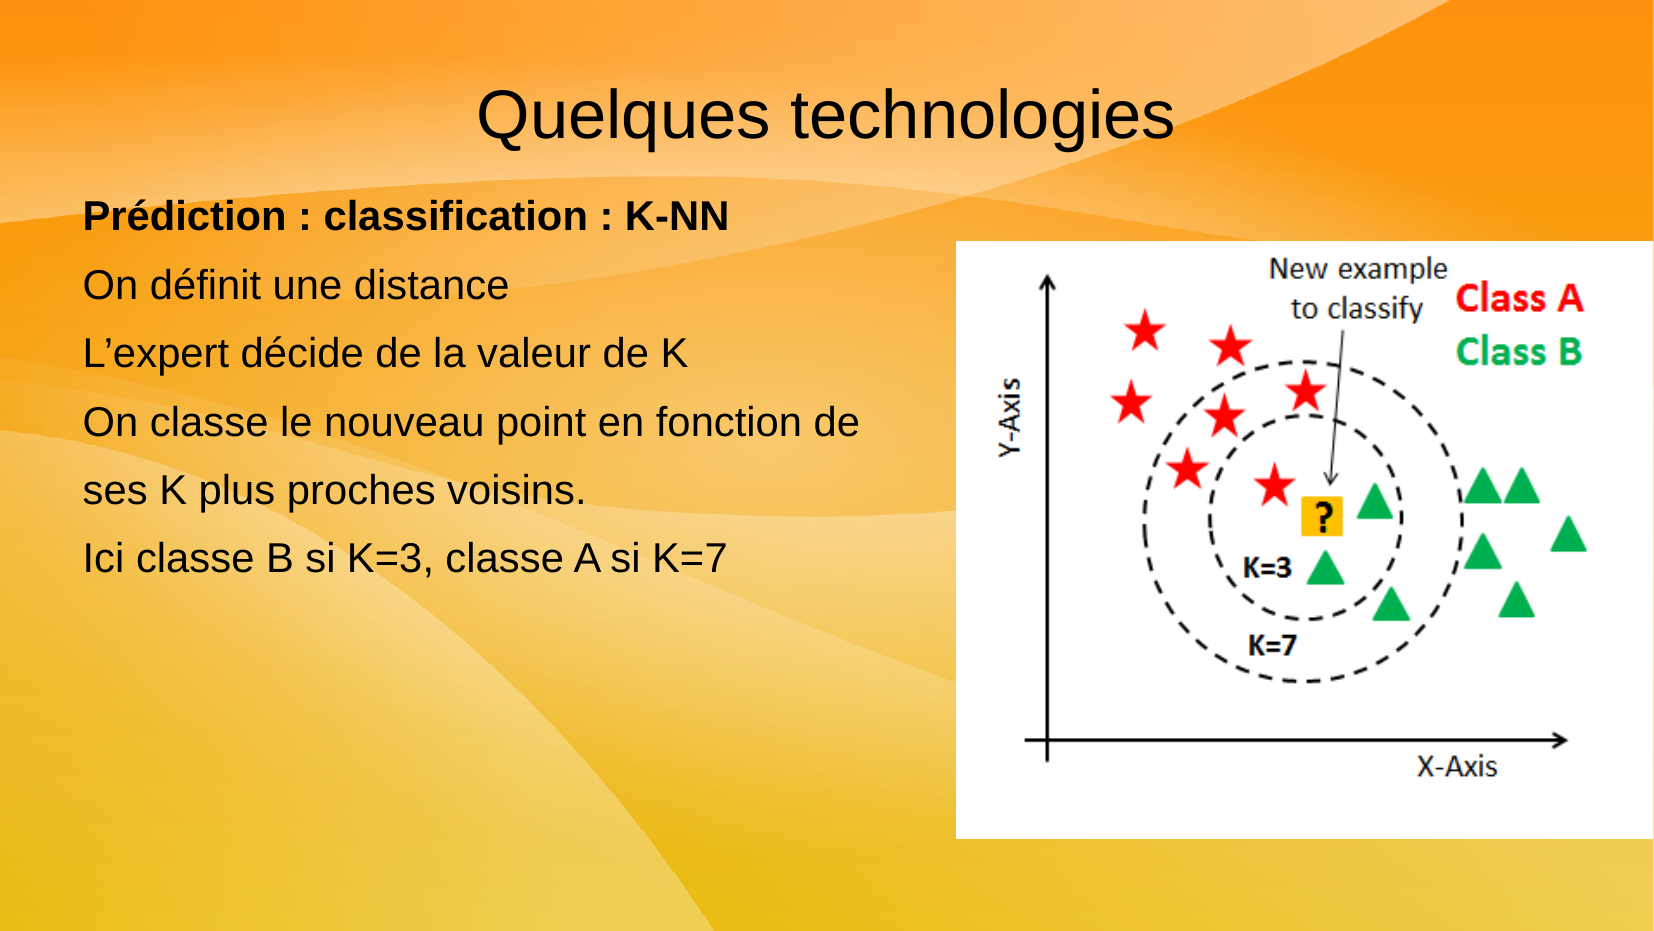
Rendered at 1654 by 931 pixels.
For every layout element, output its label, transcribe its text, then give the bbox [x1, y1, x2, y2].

picture [0, 0, 1654, 931]
title Quelques technologies [82, 37, 1571, 192]
list Prédiction : classification : K-NN On définit une distance L’expert décide de la valeur de K On classe le nouveau point en fonction de ses K plus proches voisins. Ici classe B si K=3, classe A si K=7 [82, 192, 1571, 926]
